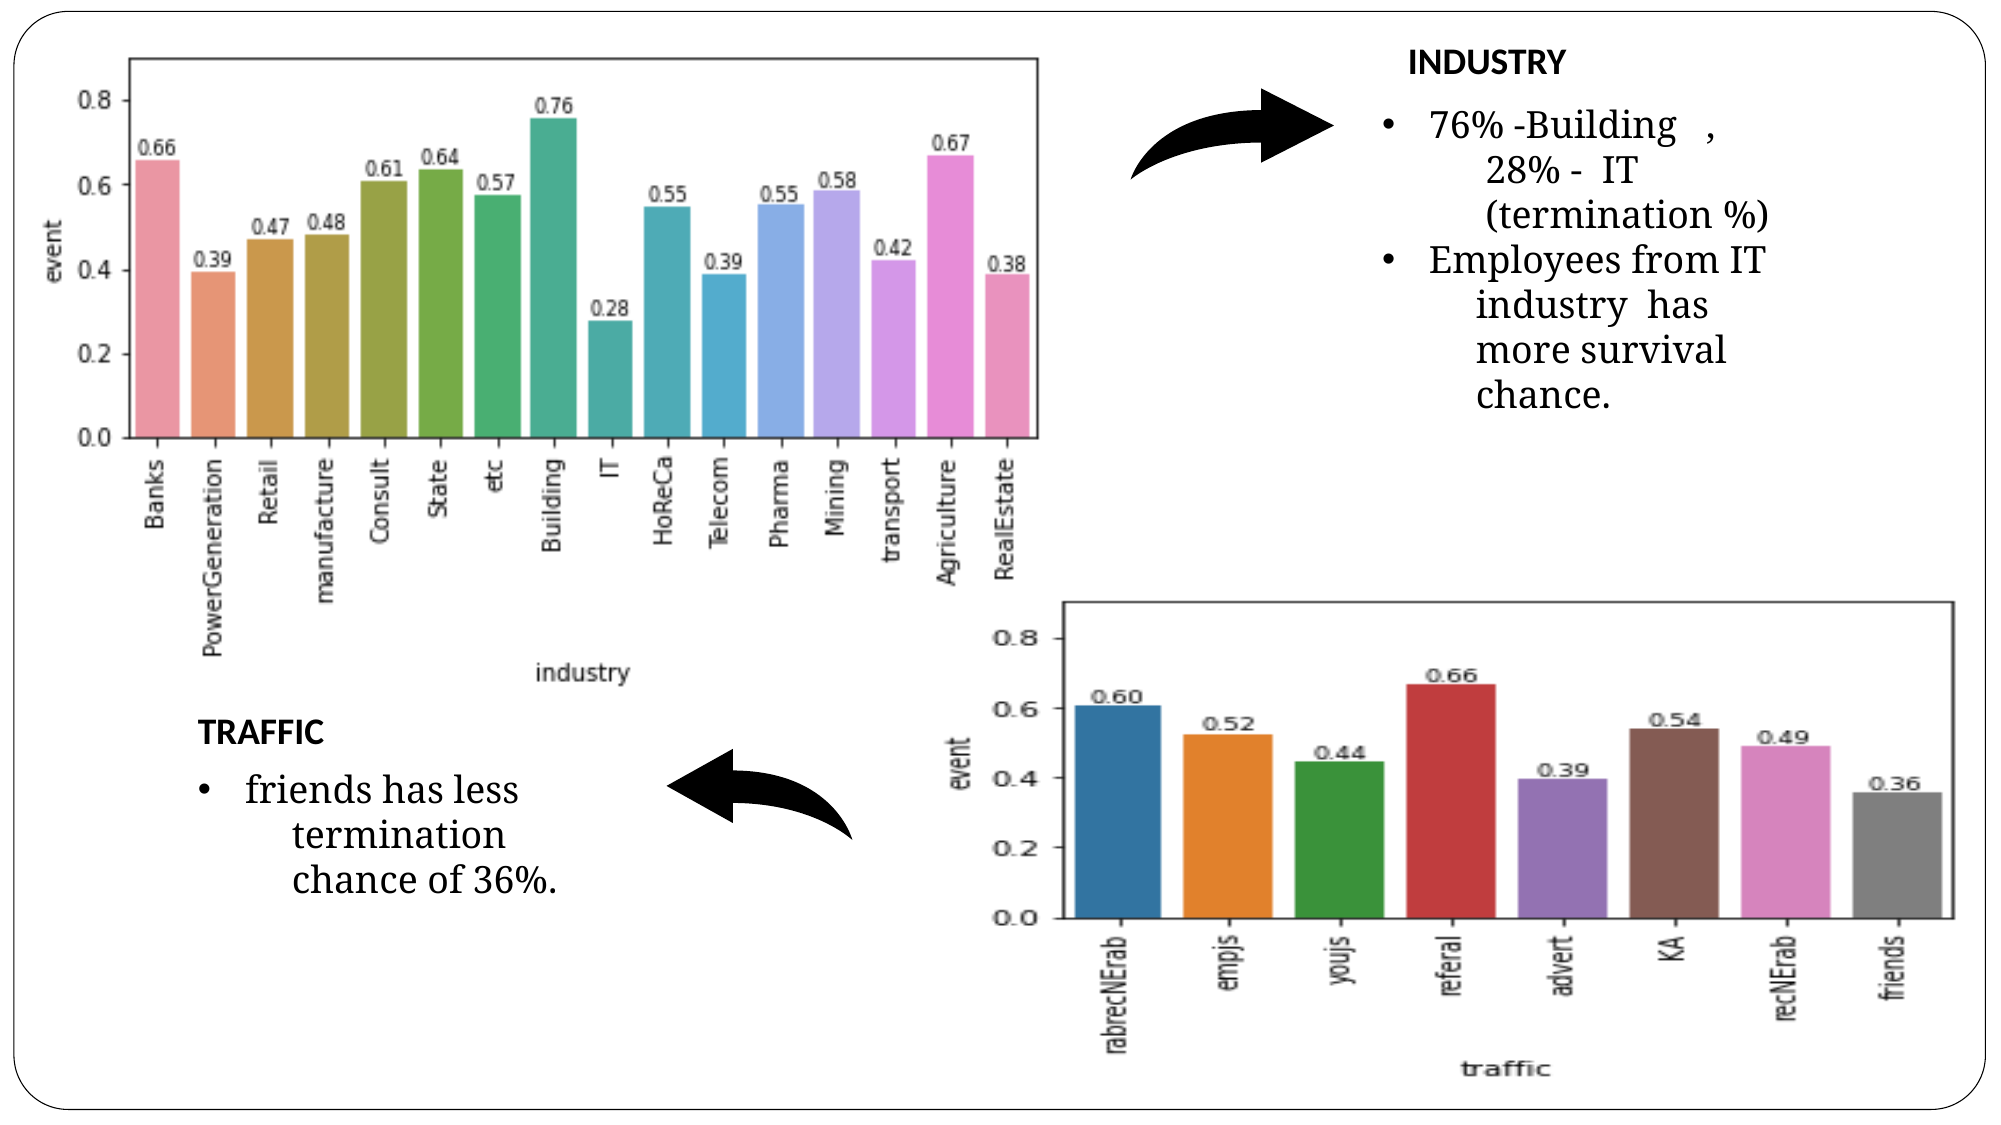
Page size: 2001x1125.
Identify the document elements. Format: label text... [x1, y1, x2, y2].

picture [646, 718, 873, 869]
text_box 76% -Building , 28% - IT (termination %) Employees from IT industry has more survival chance. [1367, 93, 1818, 336]
picture [1108, 58, 1356, 209]
text_box INDUSTRY [1392, 29, 1843, 91]
picture [27, 42, 1975, 1092]
text_box friends has less termination chance of 36%. [183, 761, 634, 910]
text_box TRAFFIC [183, 699, 634, 761]
